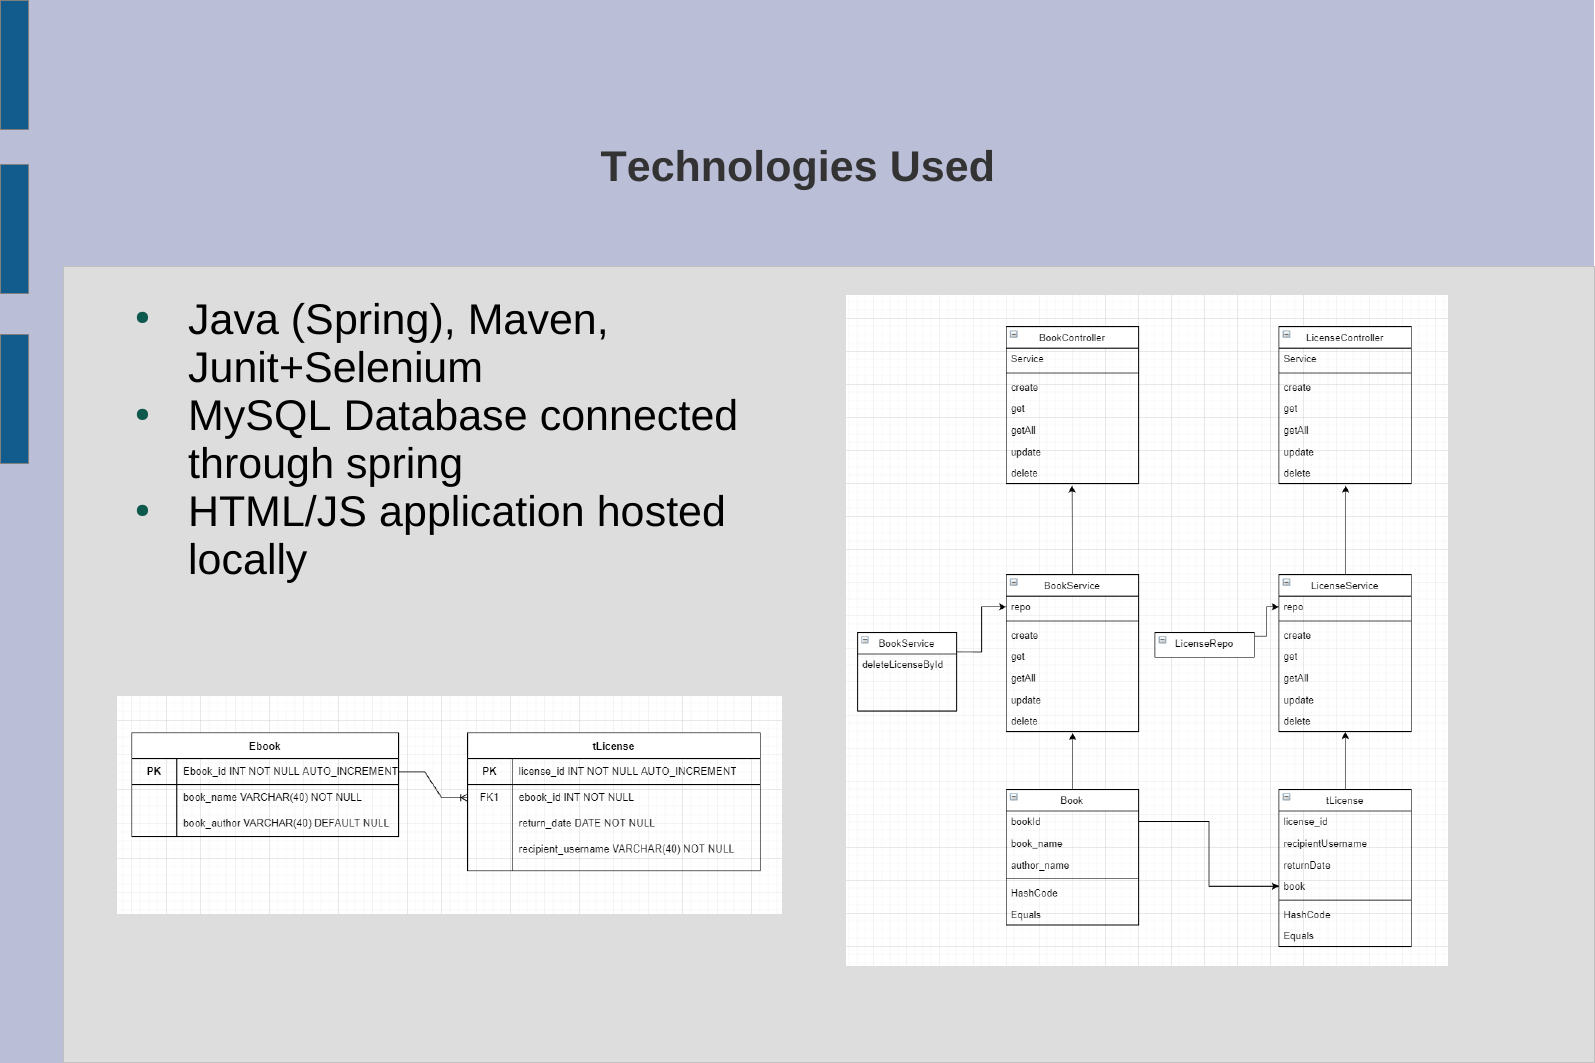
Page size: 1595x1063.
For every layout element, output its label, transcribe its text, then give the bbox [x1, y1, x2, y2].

list Java (Spring), Maven, Junit+Selenium MySQL Database connected through spring HTML/JS application hosted locally [117, 295, 782, 615]
picture [846, 295, 1448, 966]
picture [117, 696, 782, 914]
title Technologies Used [117, 78, 1479, 256]
